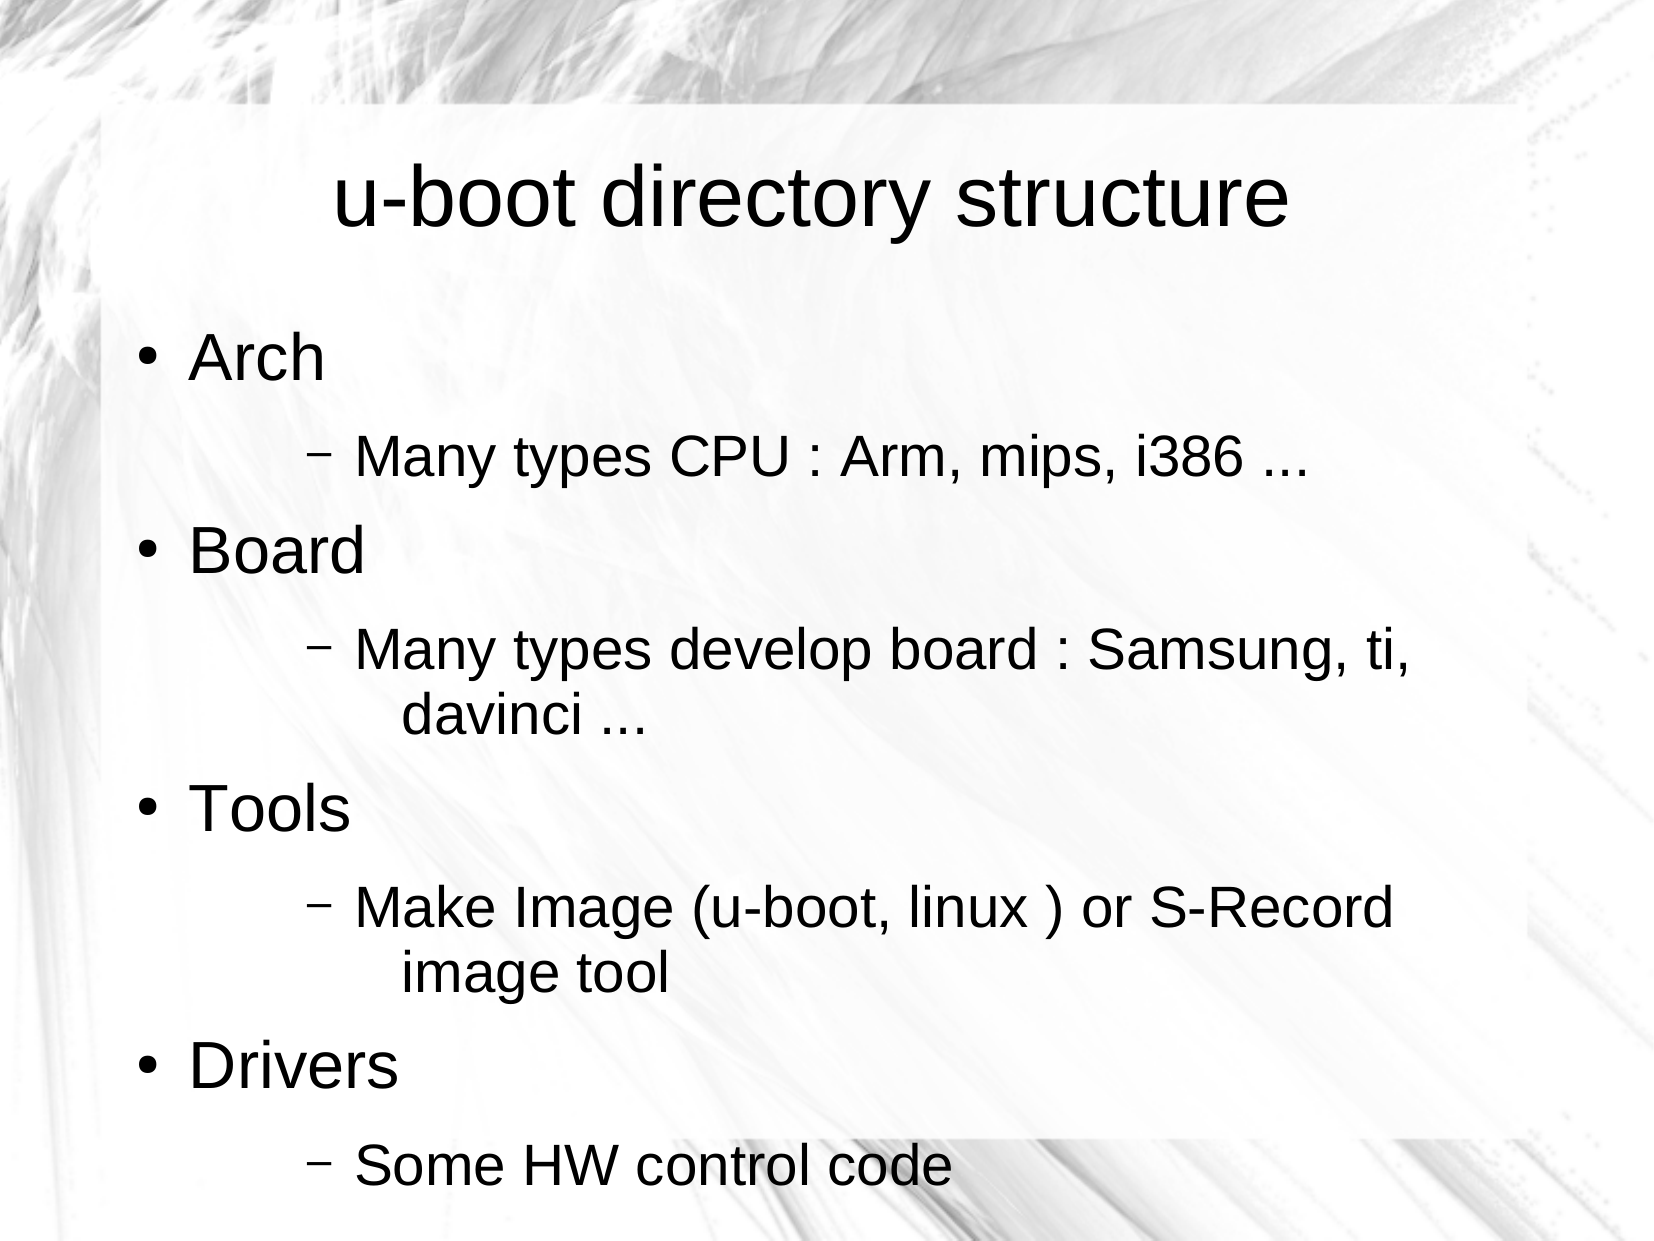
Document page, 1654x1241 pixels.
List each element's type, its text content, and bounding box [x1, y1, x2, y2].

title u-boot directory structure [118, 112, 1506, 281]
list Arch Many types CPU : Arm, mips, i386 ... Board Many types develop board : Samsung, ti, davinci ... Tools Make Image (u-boot, linux ) or S-Record image tool Drivers Some HW control code [118, 319, 1571, 1198]
picture [0, 0, 1654, 1241]
